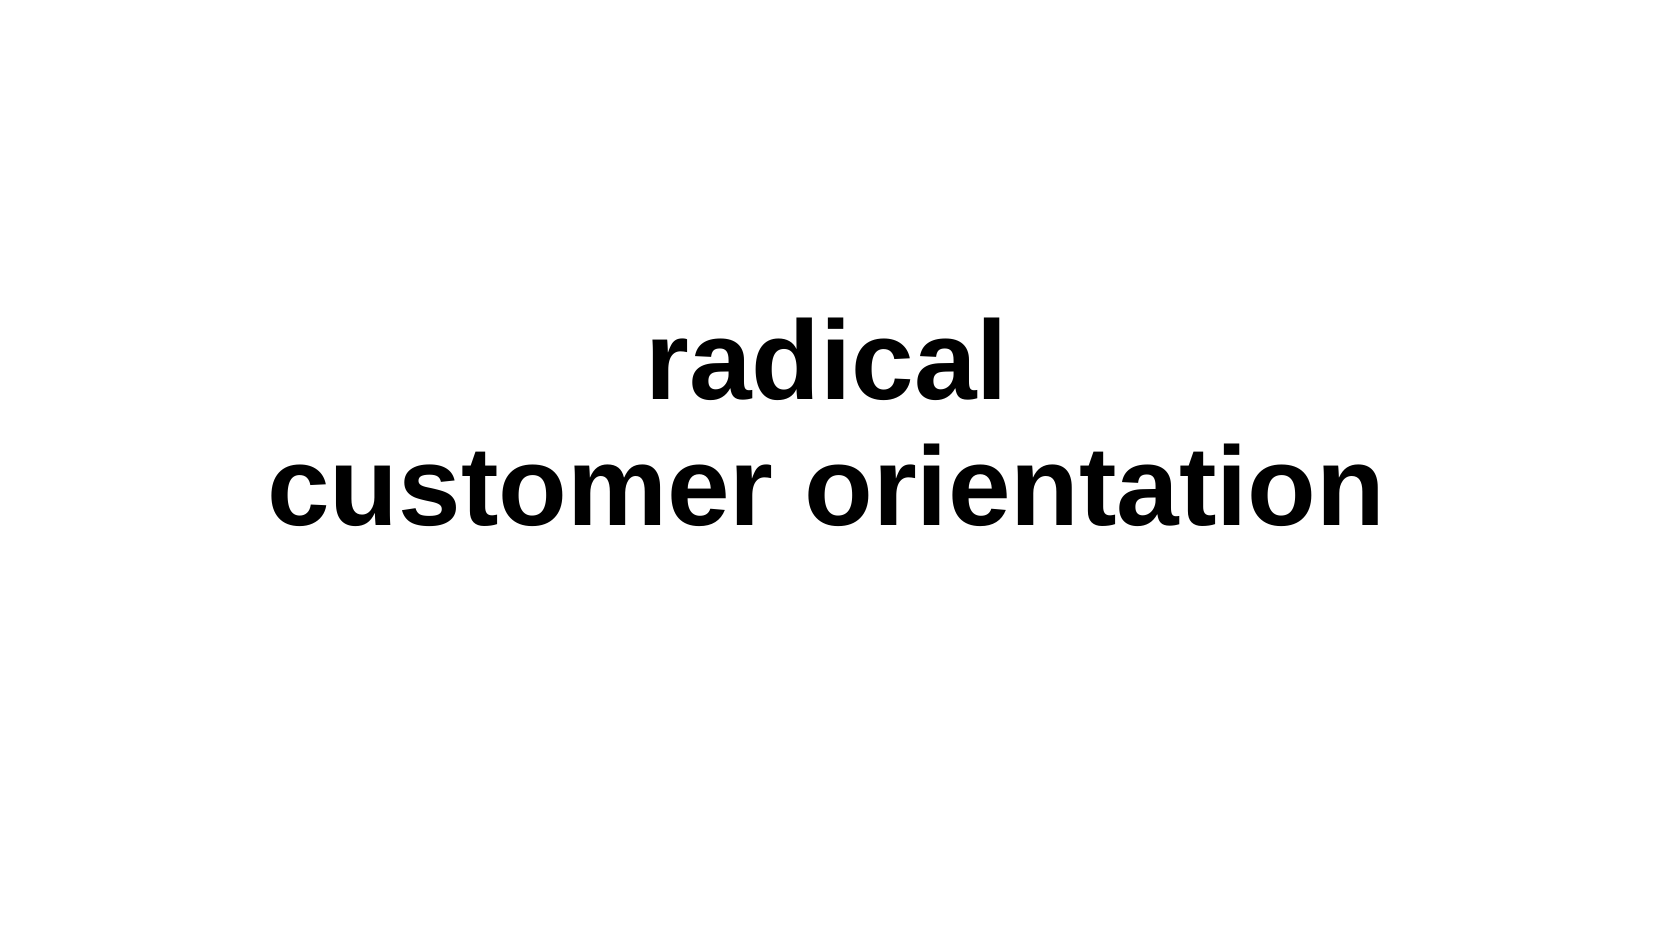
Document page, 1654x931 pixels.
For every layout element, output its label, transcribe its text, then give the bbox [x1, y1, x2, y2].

title radical customer orientation [82, 297, 1571, 549]
